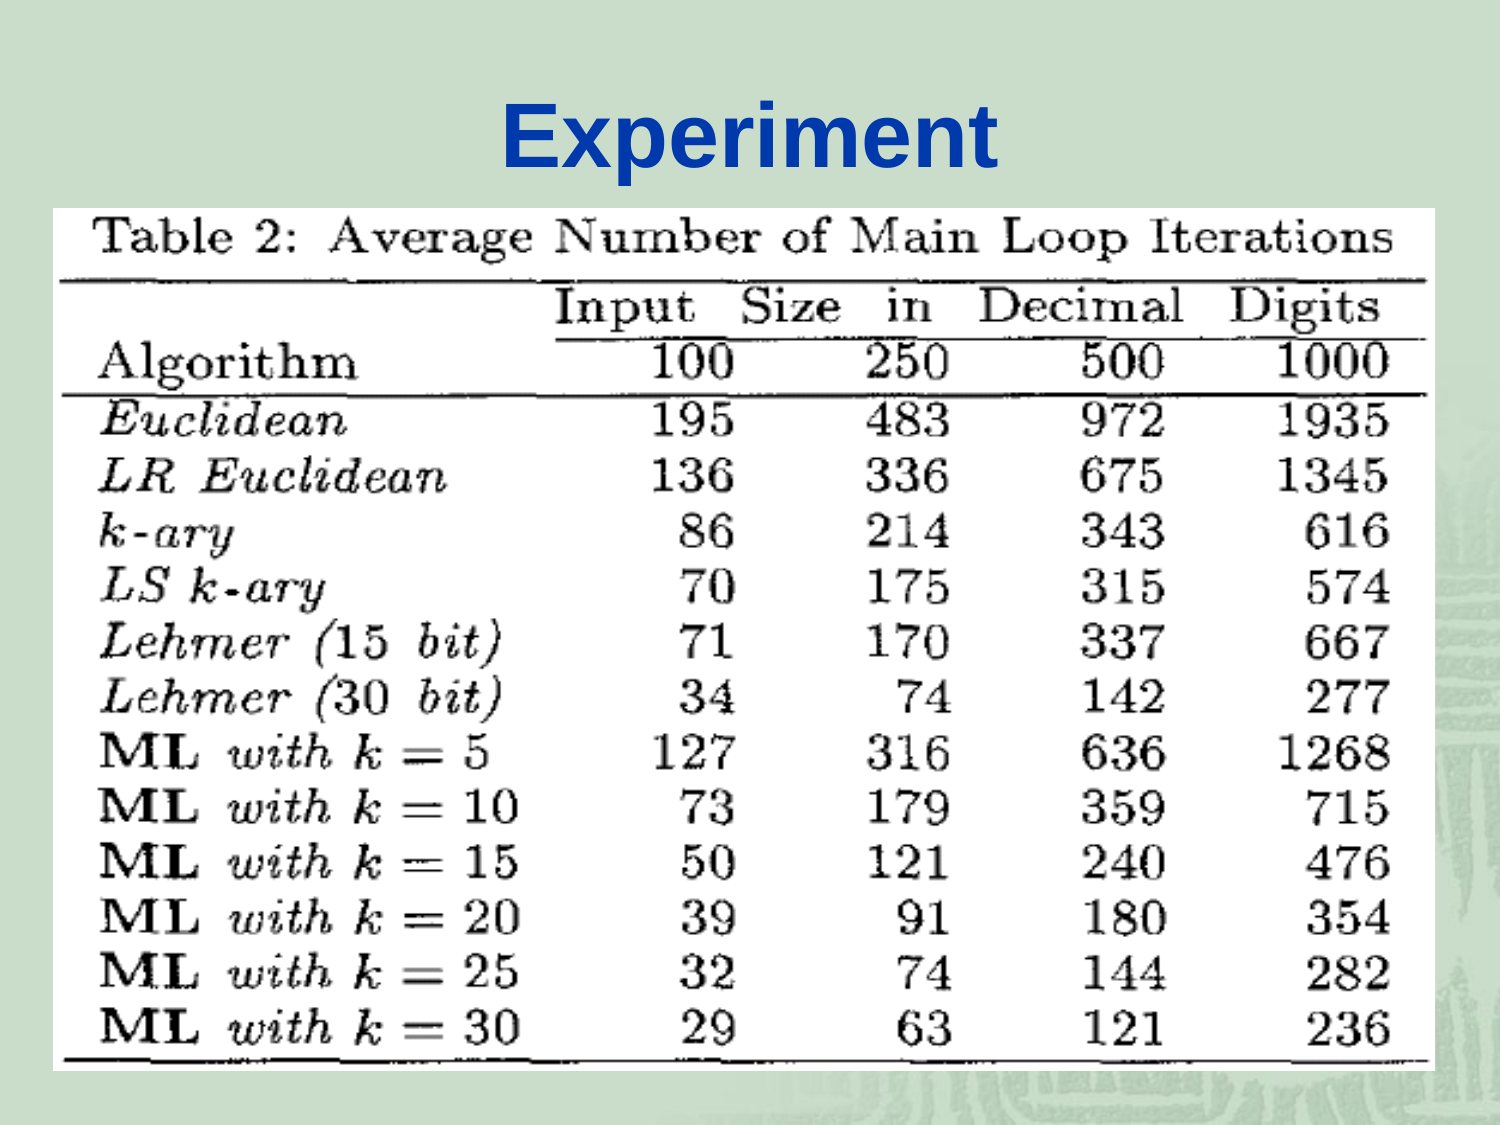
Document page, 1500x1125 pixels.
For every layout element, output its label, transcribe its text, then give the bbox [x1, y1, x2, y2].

picture [0, 0, 1500, 1125]
title Experiment [49, 37, 1451, 225]
